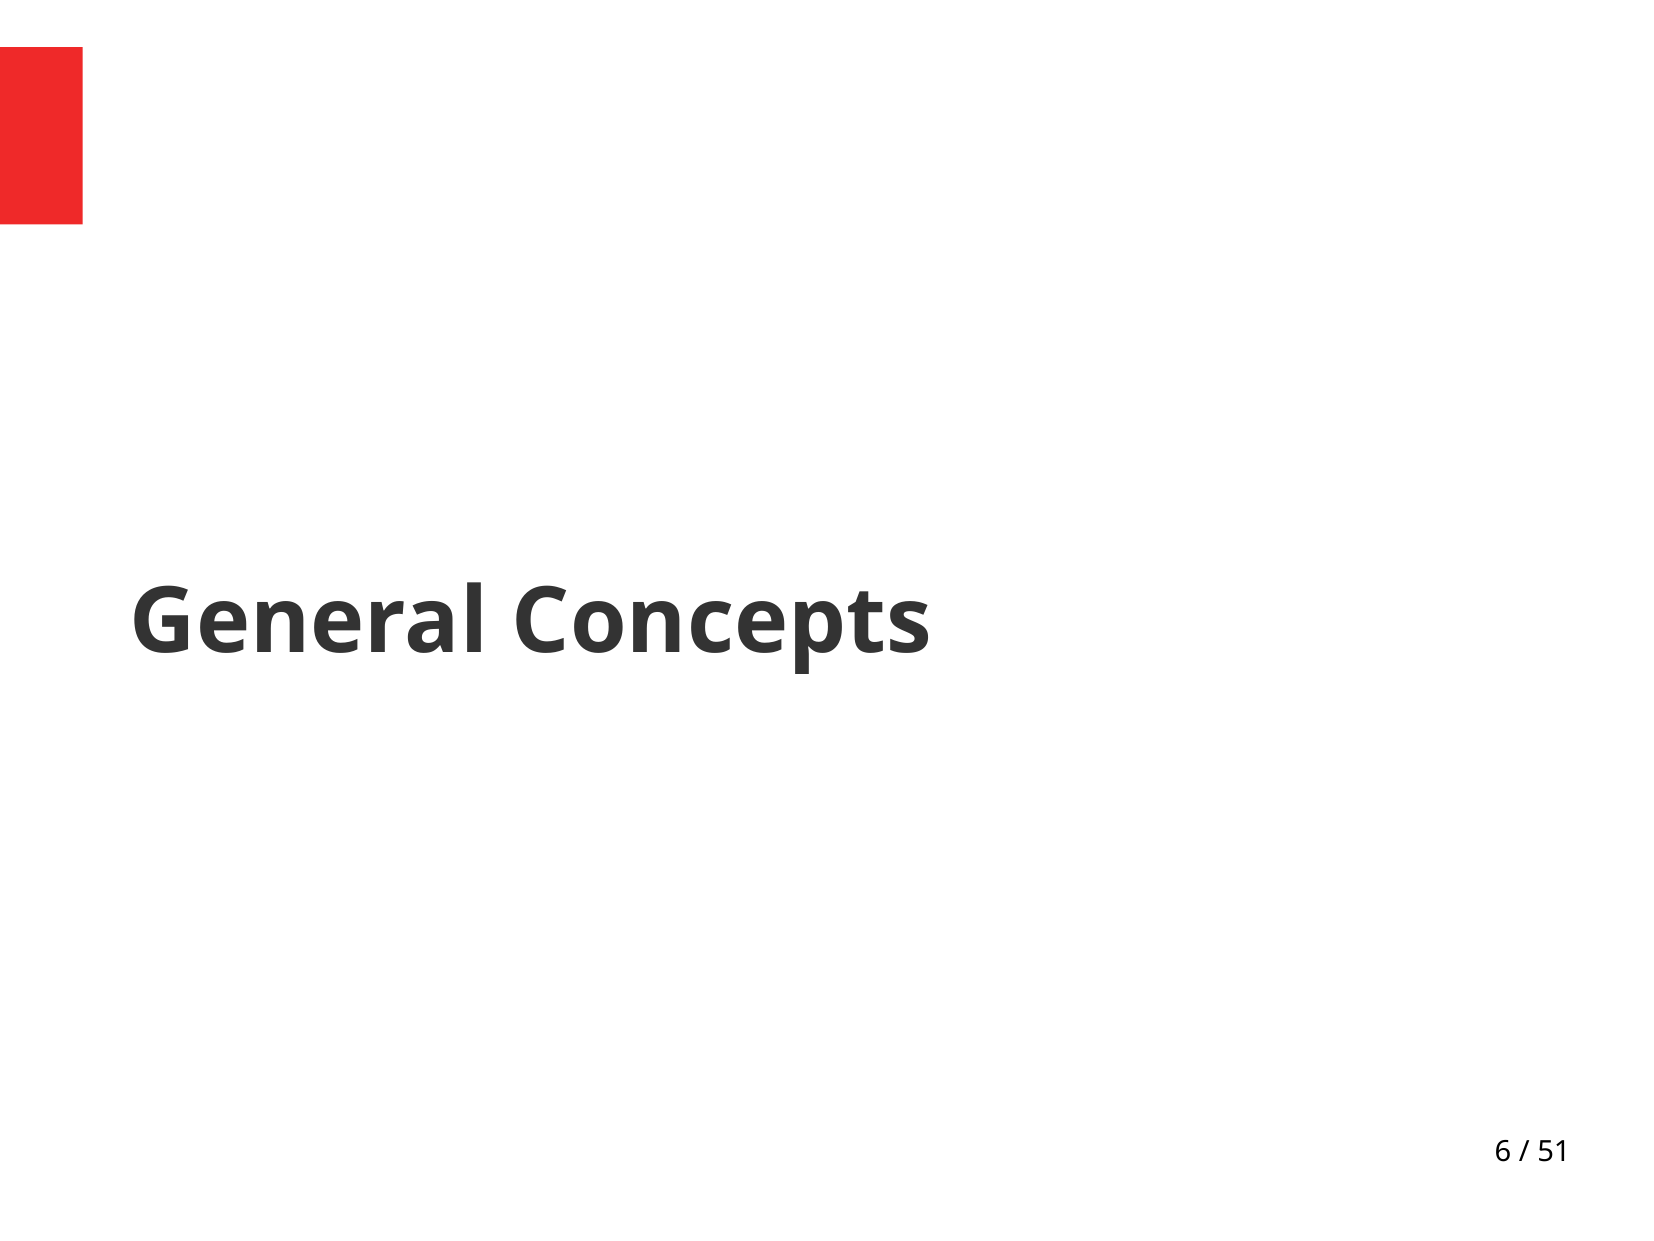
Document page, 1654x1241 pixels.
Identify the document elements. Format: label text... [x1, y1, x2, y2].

title General Concepts [129, 513, 1583, 721]
